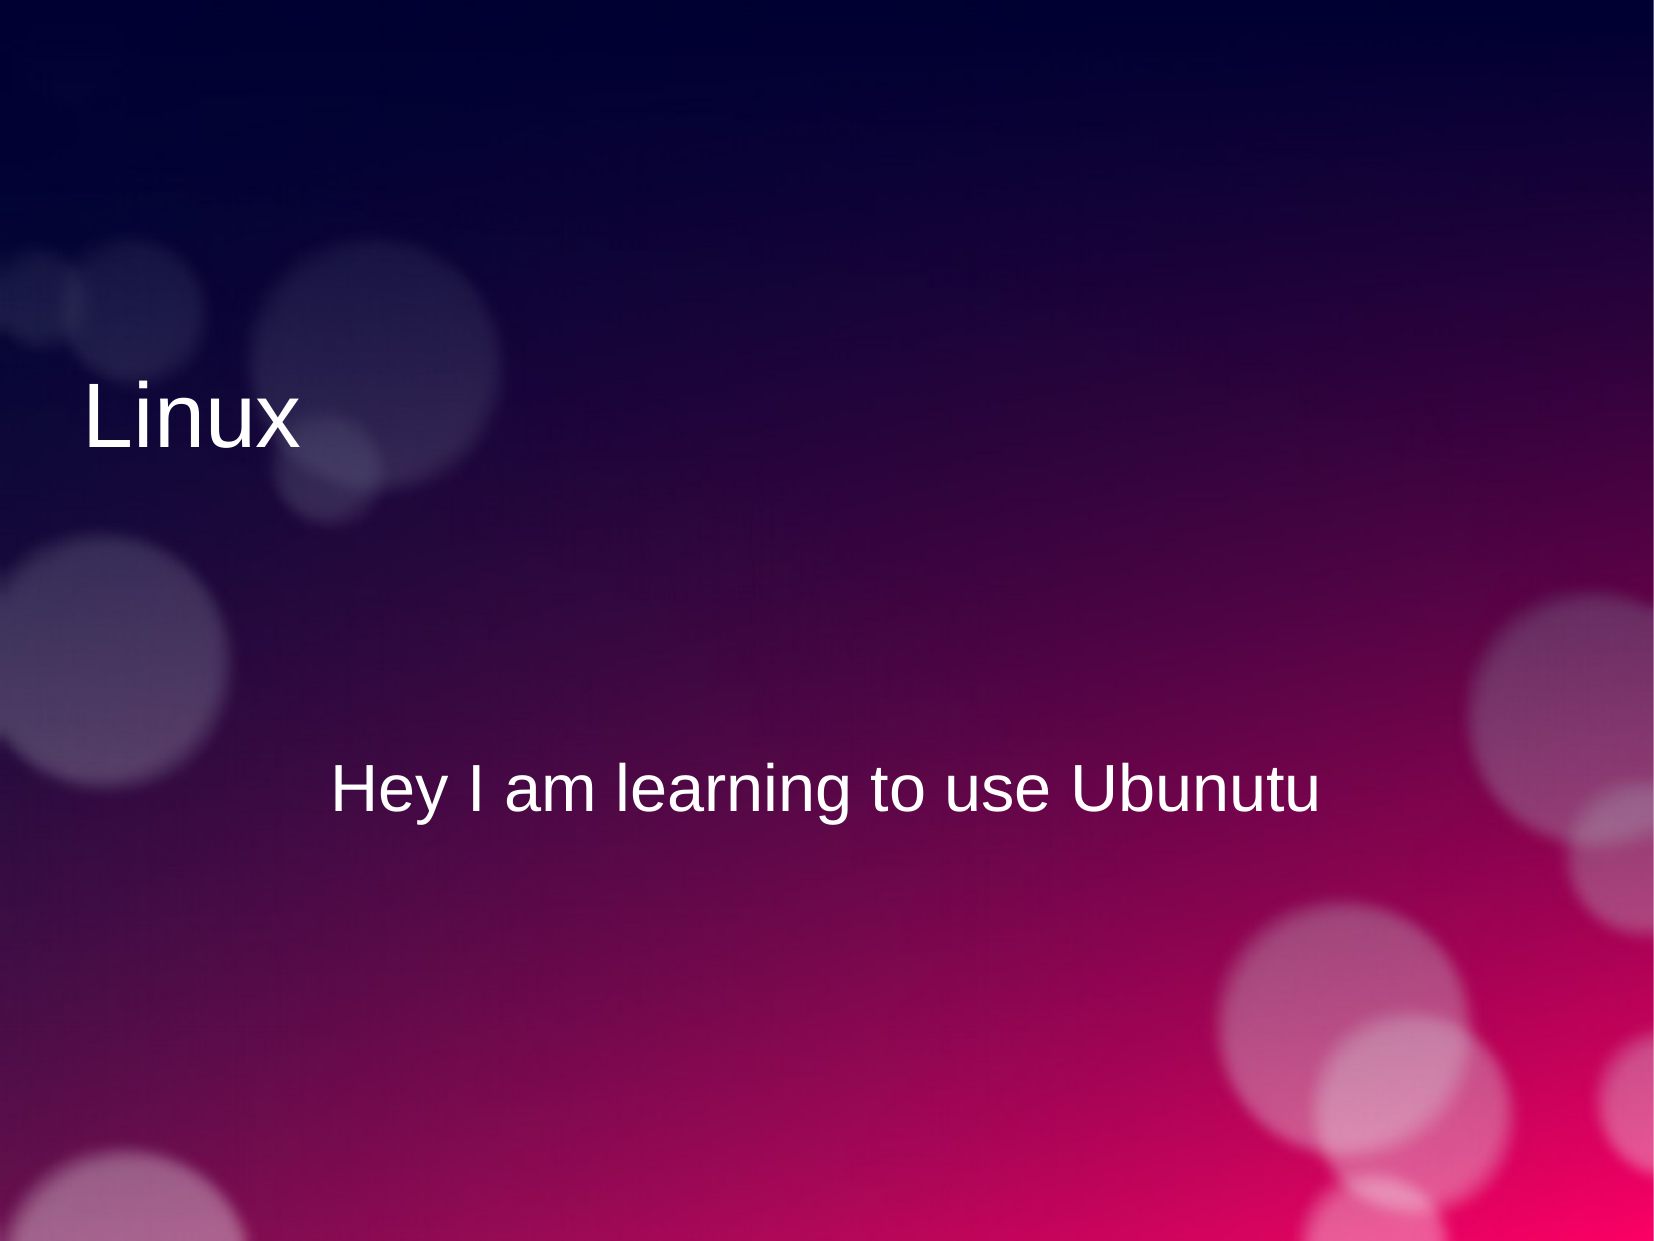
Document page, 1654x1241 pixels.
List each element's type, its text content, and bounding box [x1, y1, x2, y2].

title Linux [82, 312, 1571, 520]
subtitle Hey I am learning to use Ubunutu [82, 566, 1571, 1010]
picture [0, 0, 1654, 1241]
